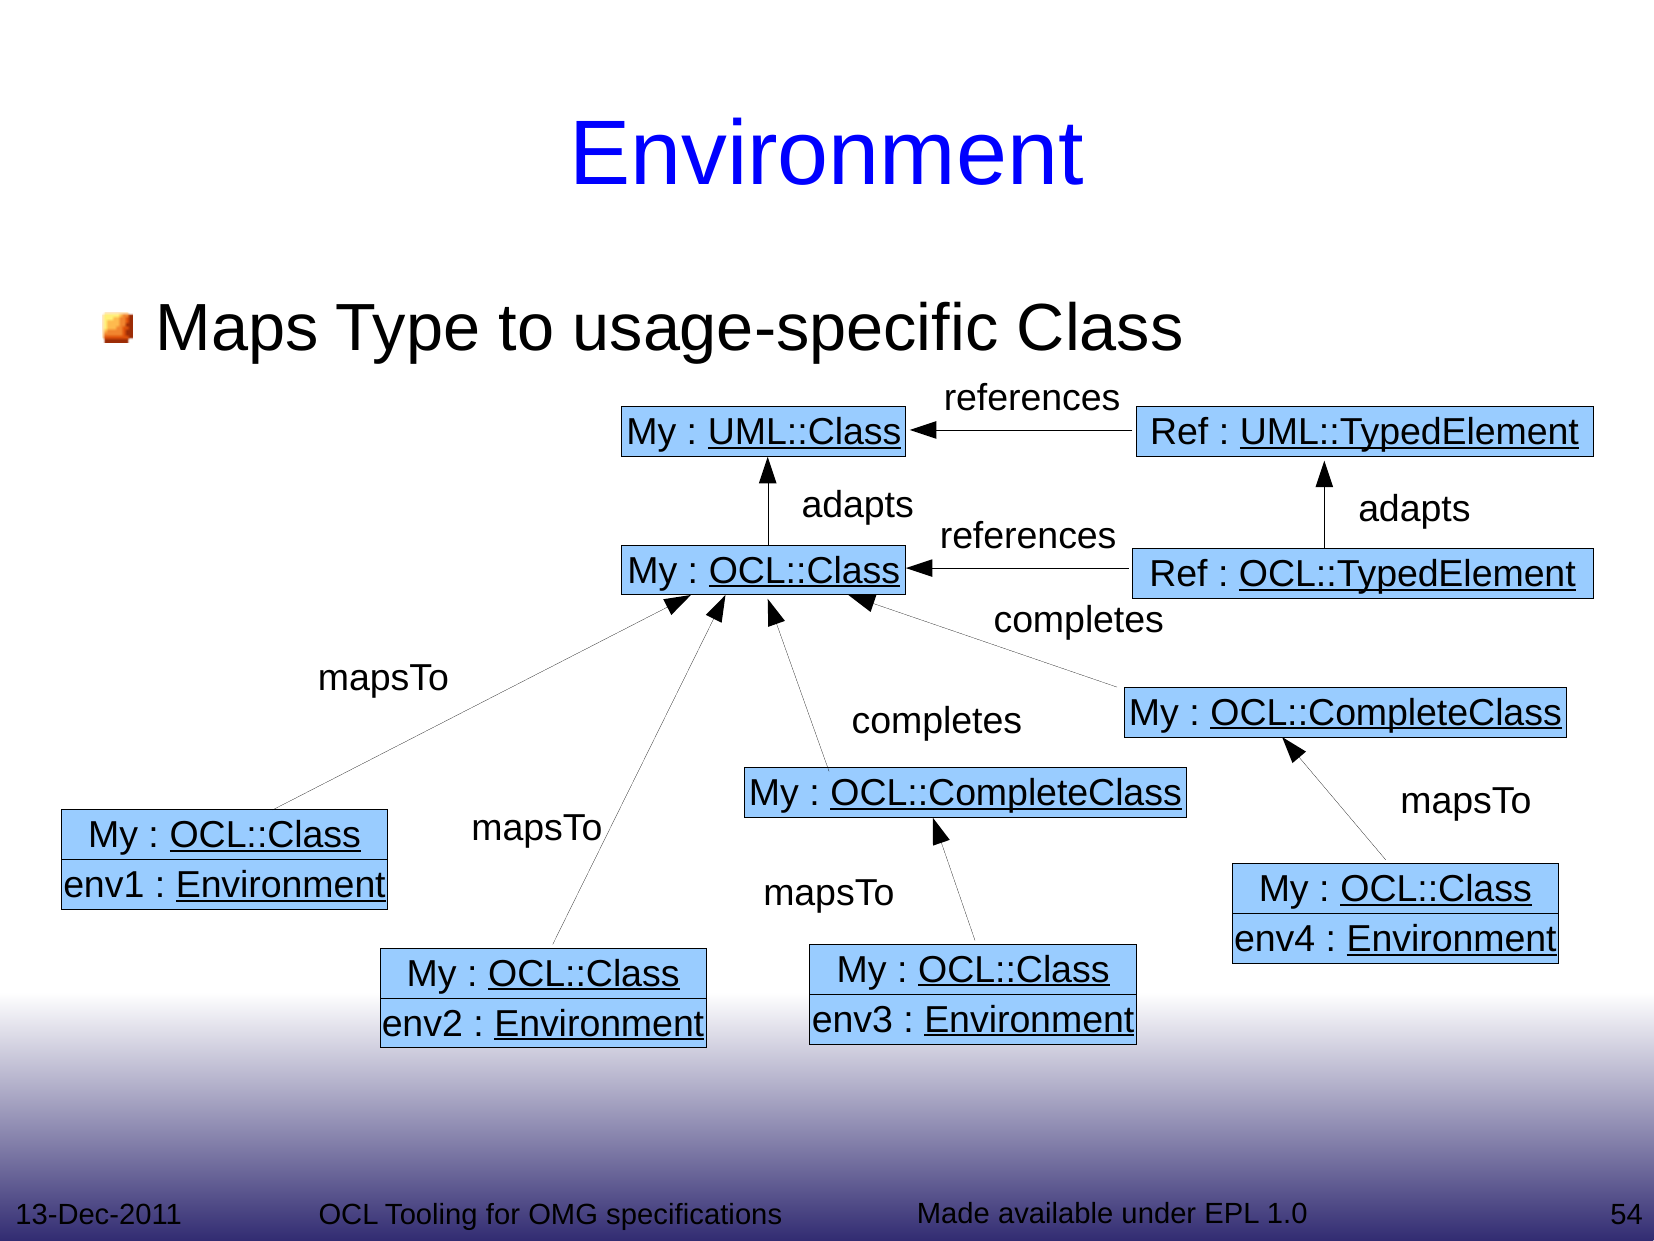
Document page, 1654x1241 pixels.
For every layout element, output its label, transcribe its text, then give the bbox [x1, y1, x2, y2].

text_box My : OCL::Class [809, 944, 1137, 995]
text_box My : OCL::Class [1232, 863, 1559, 914]
text_box env1 : Environment [61, 860, 388, 910]
text_box Ref : OCL::TypedElement [1132, 548, 1594, 599]
text_box mapsTo [303, 649, 515, 707]
text_box My : OCL::Class [380, 948, 707, 999]
text_box adapts [786, 475, 956, 533]
text_box references [928, 369, 1141, 427]
text_box My : OCL::Class [621, 545, 906, 595]
text_box env2 : Environment [380, 999, 707, 1048]
text_box My : UML::Class [621, 406, 906, 457]
list Maps Type to usage-specific Class [84, 290, 1574, 1094]
text_box references [925, 507, 1137, 565]
text_box My : OCL::Class [61, 809, 388, 860]
text_box mapsTo [1385, 772, 1597, 830]
title Environment [82, 56, 1571, 250]
text_box My : OCL::CompleteClass [744, 767, 1187, 818]
text_box completes [836, 691, 1048, 749]
text_box env3 : Environment [809, 995, 1137, 1045]
text_box env4 : Environment [1232, 914, 1559, 964]
text_box My : OCL::CompleteClass [1124, 687, 1567, 738]
text_box Ref : UML::TypedElement [1136, 406, 1594, 457]
text_box mapsTo [748, 864, 960, 922]
text_box adapts [1343, 479, 1513, 537]
text_box mapsTo [456, 799, 668, 857]
text_box completes [978, 591, 1190, 649]
